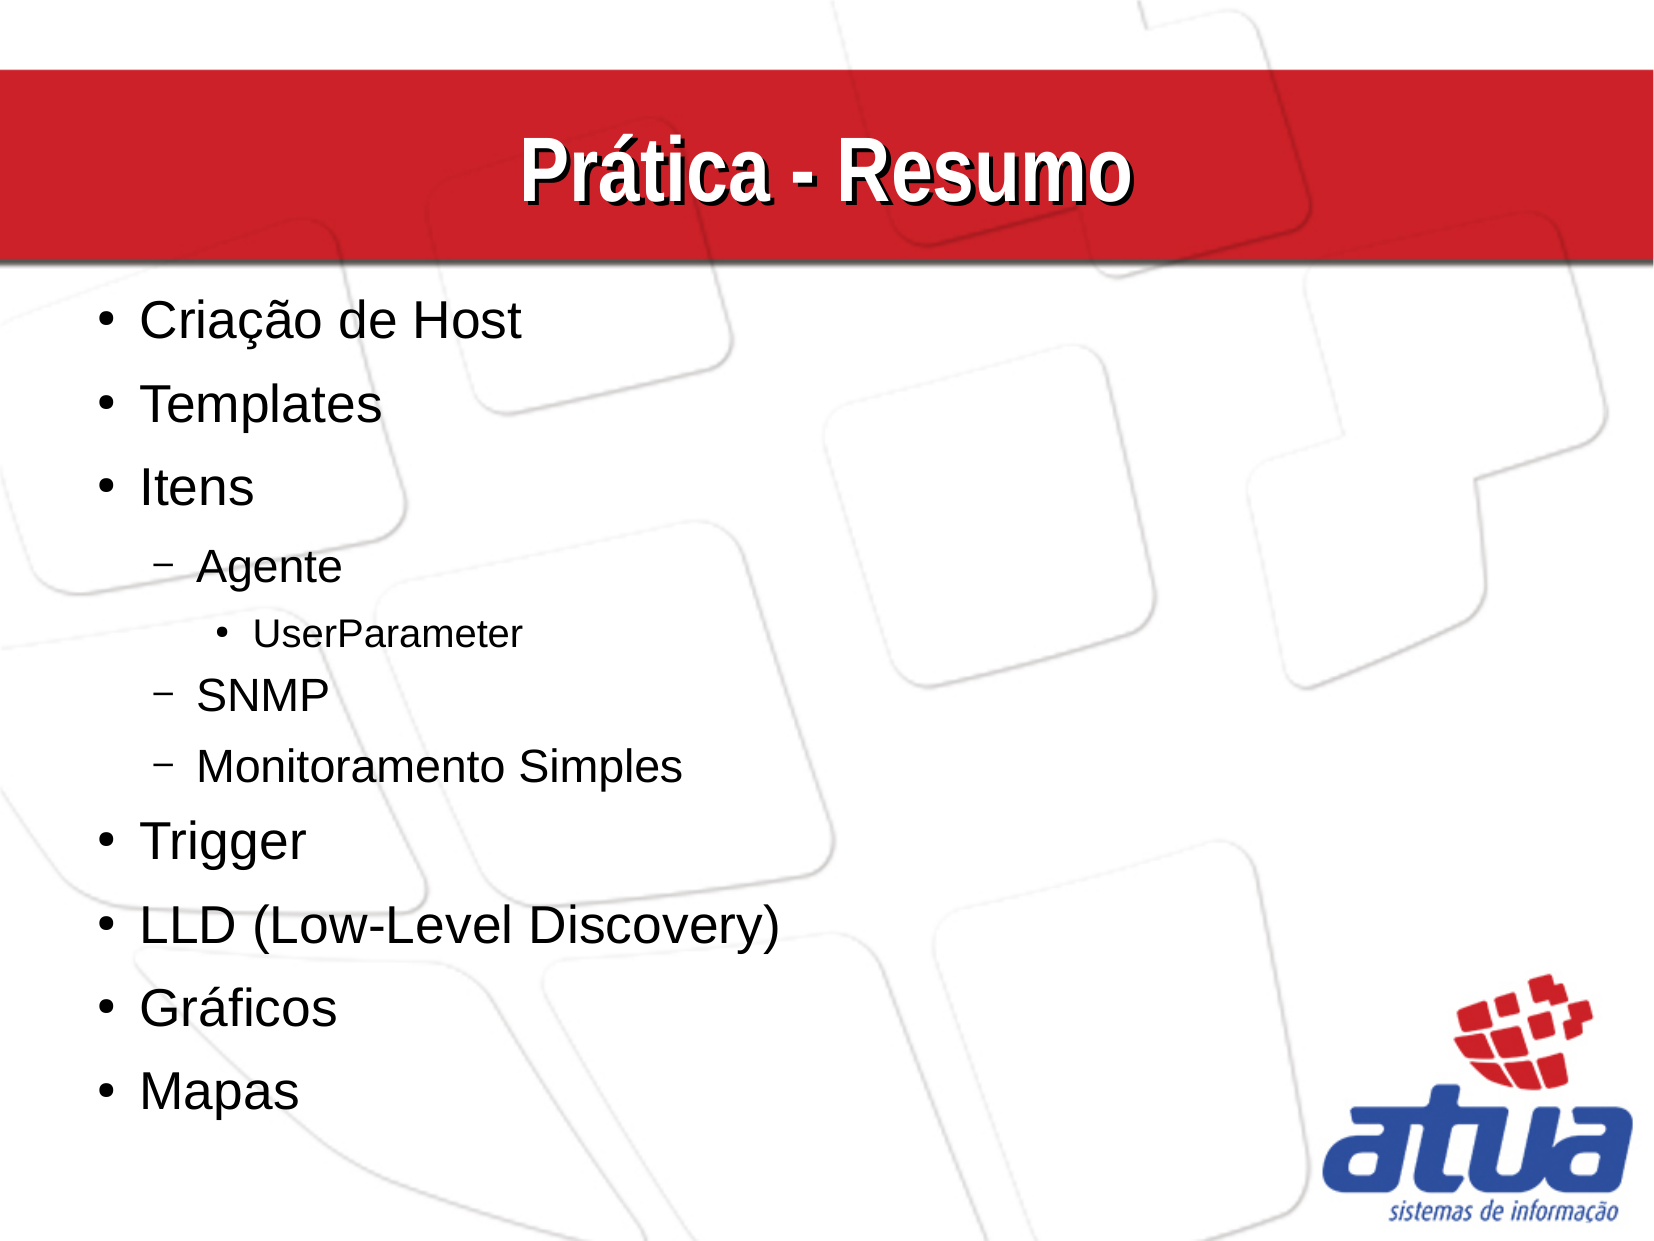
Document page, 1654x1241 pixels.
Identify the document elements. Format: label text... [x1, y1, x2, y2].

picture [0, 0, 1654, 1241]
list Criação de Host Templates Itens Agente UserParameter SNMP Monitoramento Simples Trigger LLD (Low-Level Discovery) Gráficos Mapas [82, 290, 1538, 1123]
title Prática - Resumo [82, 64, 1571, 272]
